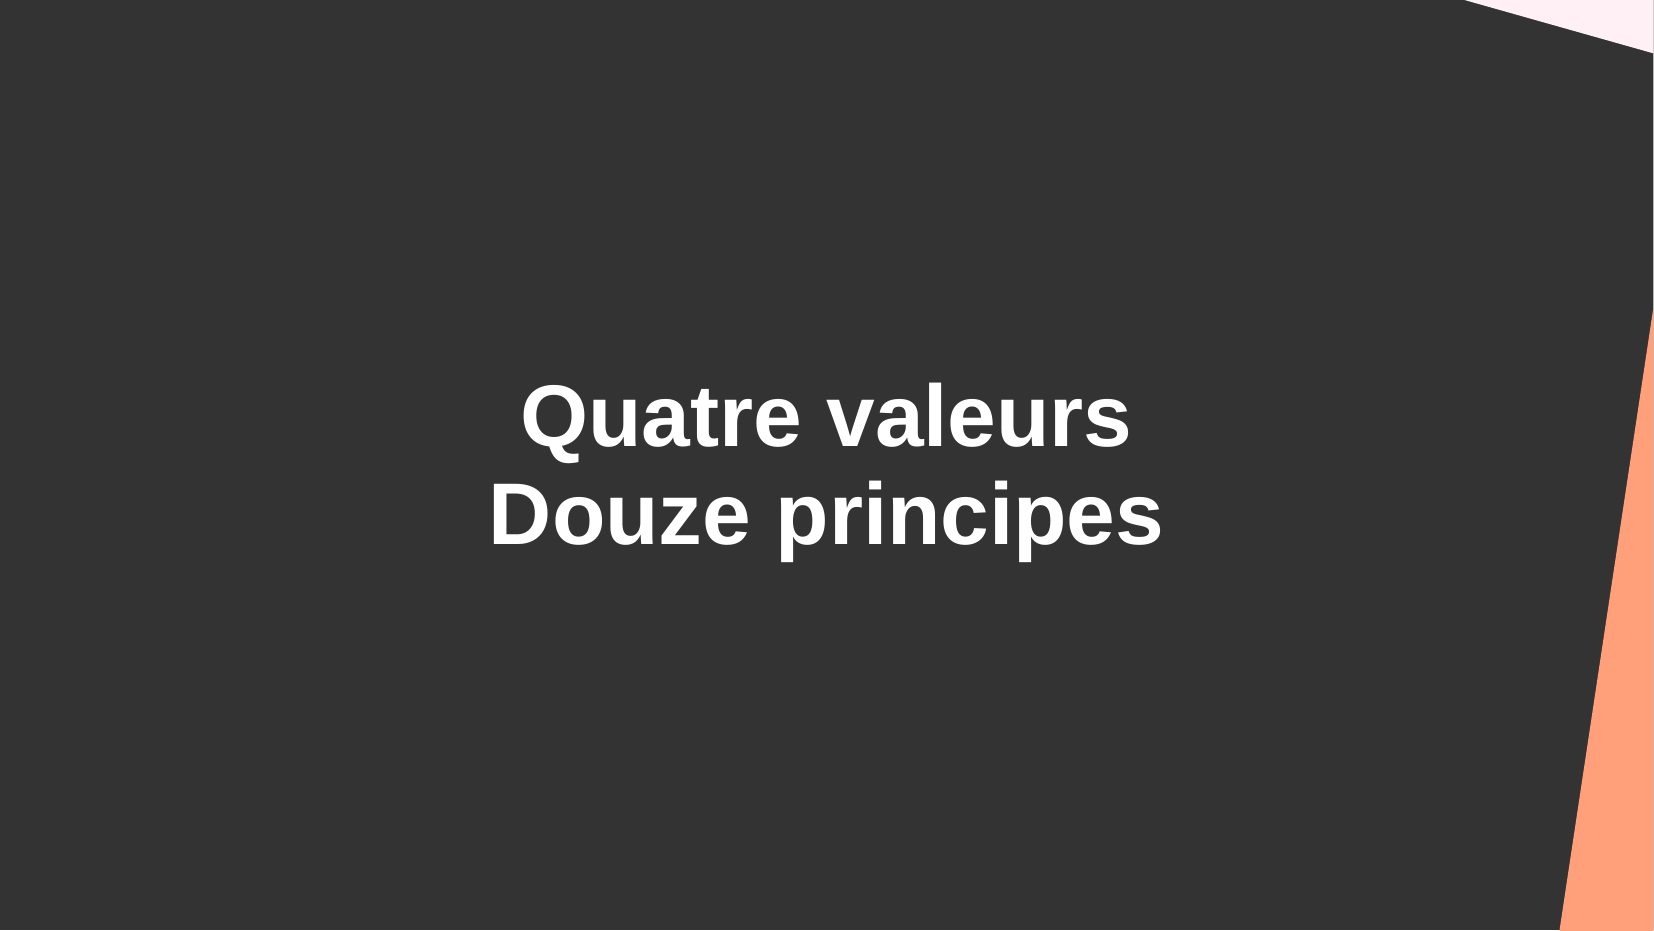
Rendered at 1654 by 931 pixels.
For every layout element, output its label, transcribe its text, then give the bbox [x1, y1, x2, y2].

text_box [1464, 0, 1654, 54]
text_box [1559, 303, 1654, 931]
title Quatre valeurs Douze principes [31, 367, 1622, 563]
